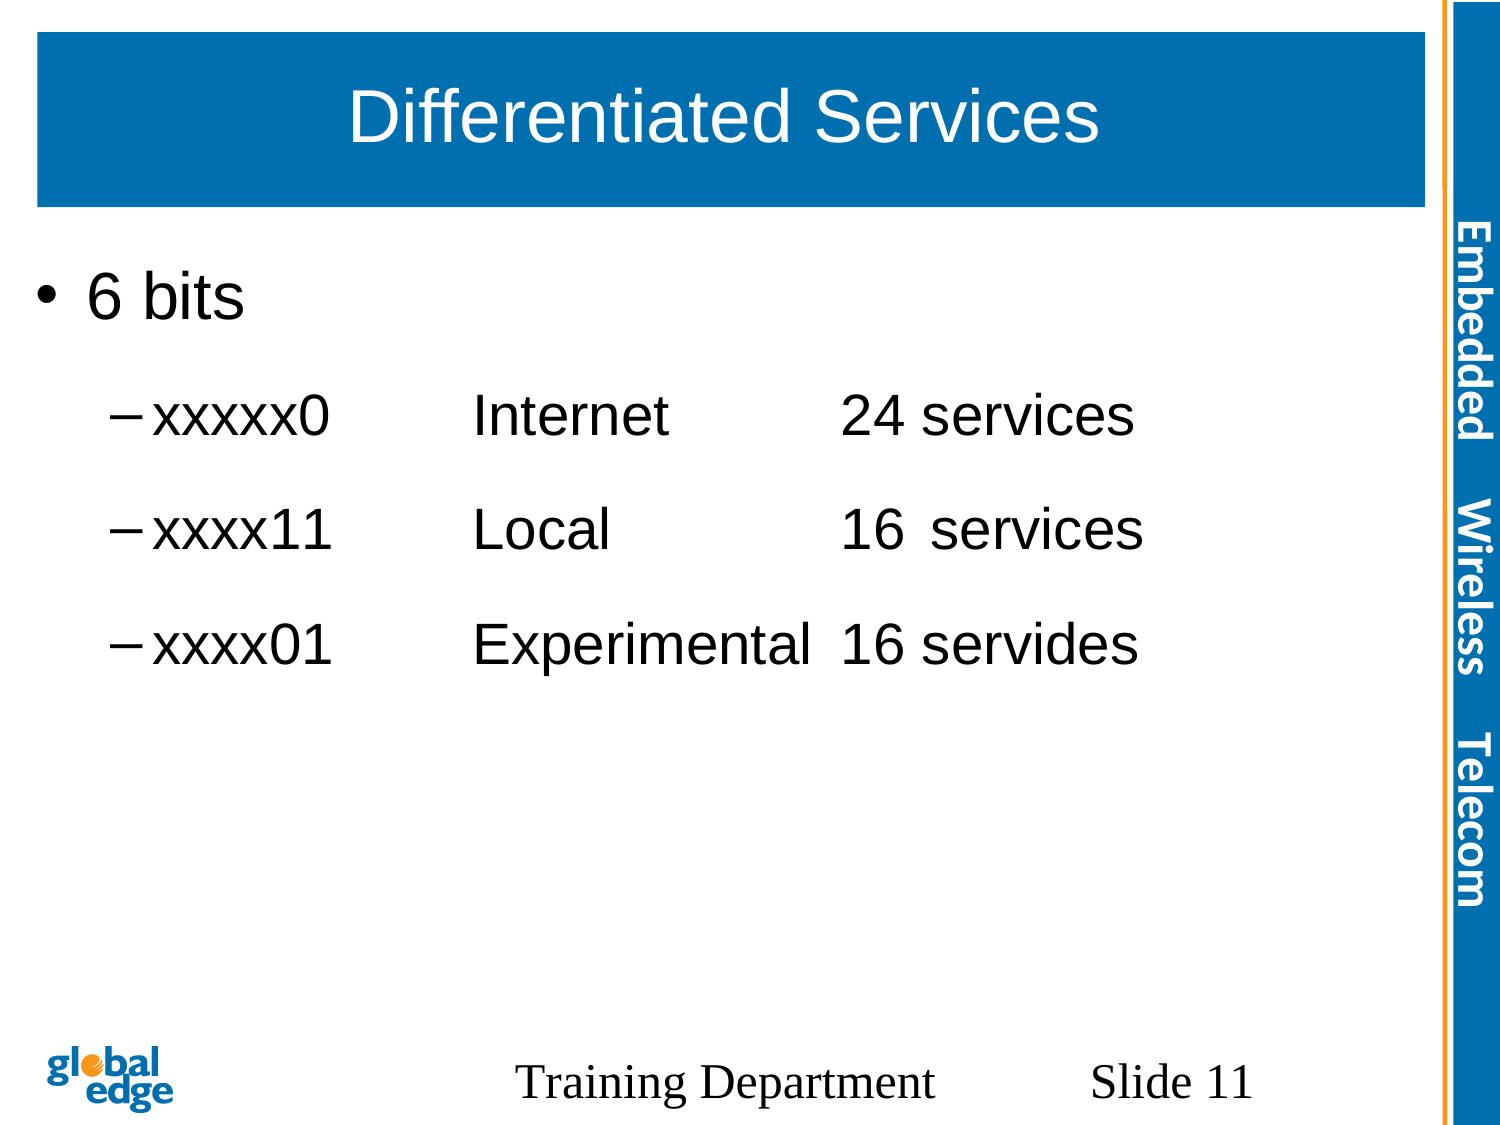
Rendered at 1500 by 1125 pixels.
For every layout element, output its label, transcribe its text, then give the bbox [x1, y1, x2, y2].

list 6 bits xxxxx0 Internet 24 services xxxx11 Local 16 services xxxx01 Experimental 16 servides [35, 218, 1411, 863]
title Differentiated Services [88, 64, 1360, 160]
picture [34, 1034, 185, 1125]
